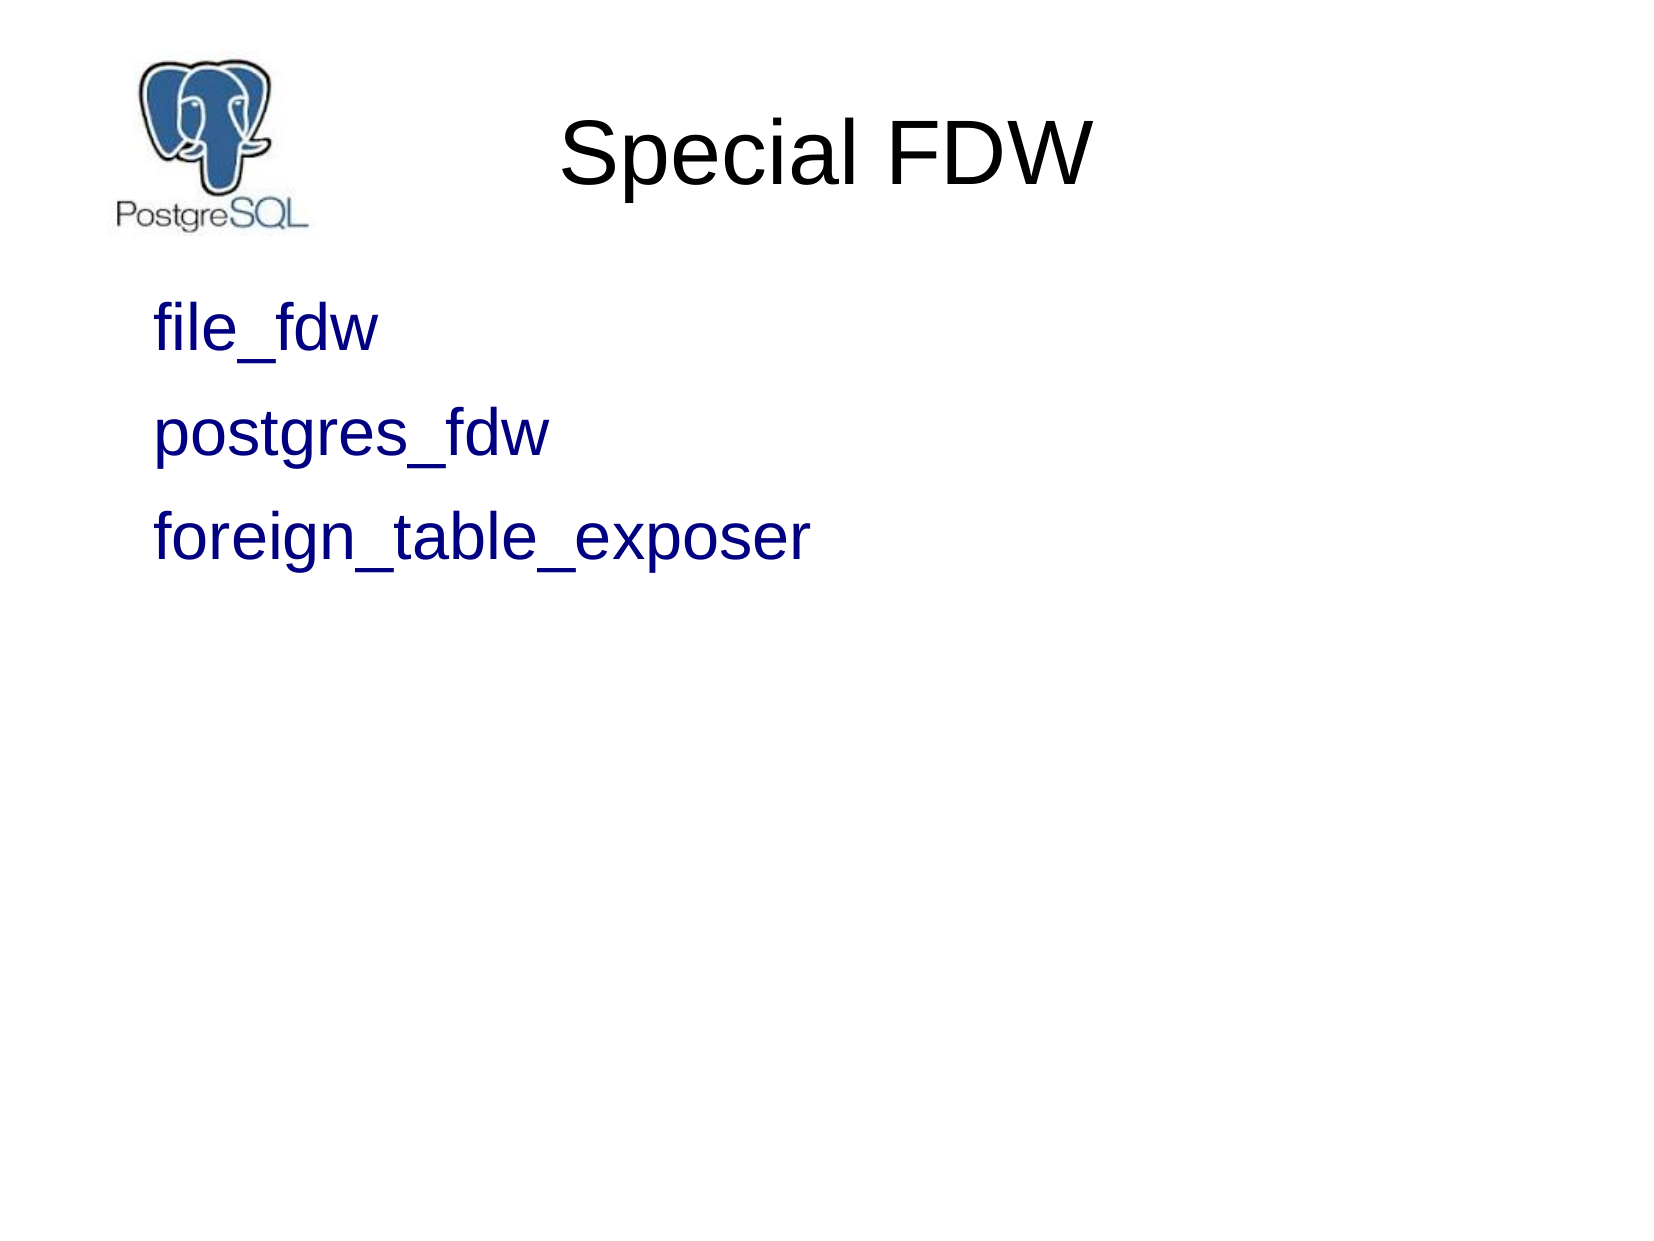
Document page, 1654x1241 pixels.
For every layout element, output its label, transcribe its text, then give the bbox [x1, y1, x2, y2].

picture [58, 50, 356, 237]
title Special FDW [82, 49, 1571, 257]
list file_fdw postgres_fdw foreign_table_exposer [82, 290, 1538, 1010]
